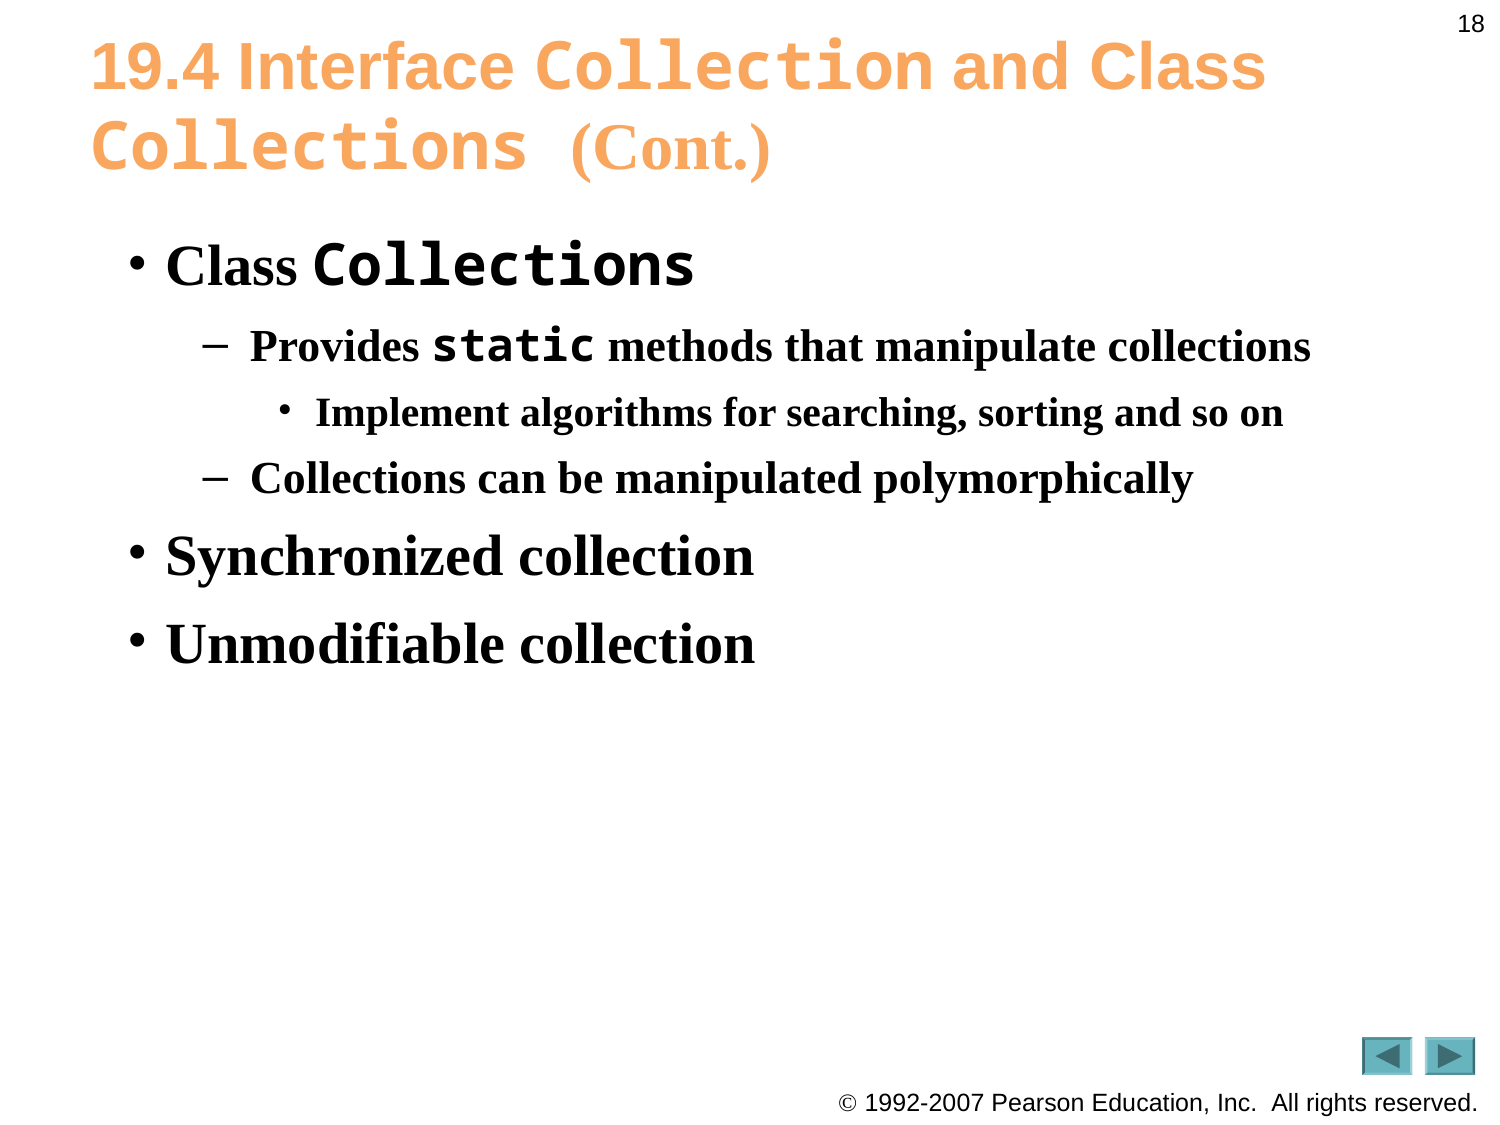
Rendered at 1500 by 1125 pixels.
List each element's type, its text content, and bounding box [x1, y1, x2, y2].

title 19.4 Interface Collection and Class Collections (Cont.) [75, 12, 1426, 200]
text_box <number> [1149, 0, 1500, 79]
list Class Collections Provides static methods that manipulate collections Implement algorithms for searching, sorting and so on Collections can be manipulated polymorphically Synchronized collection Unmodifiable collection [112, 220, 1425, 963]
